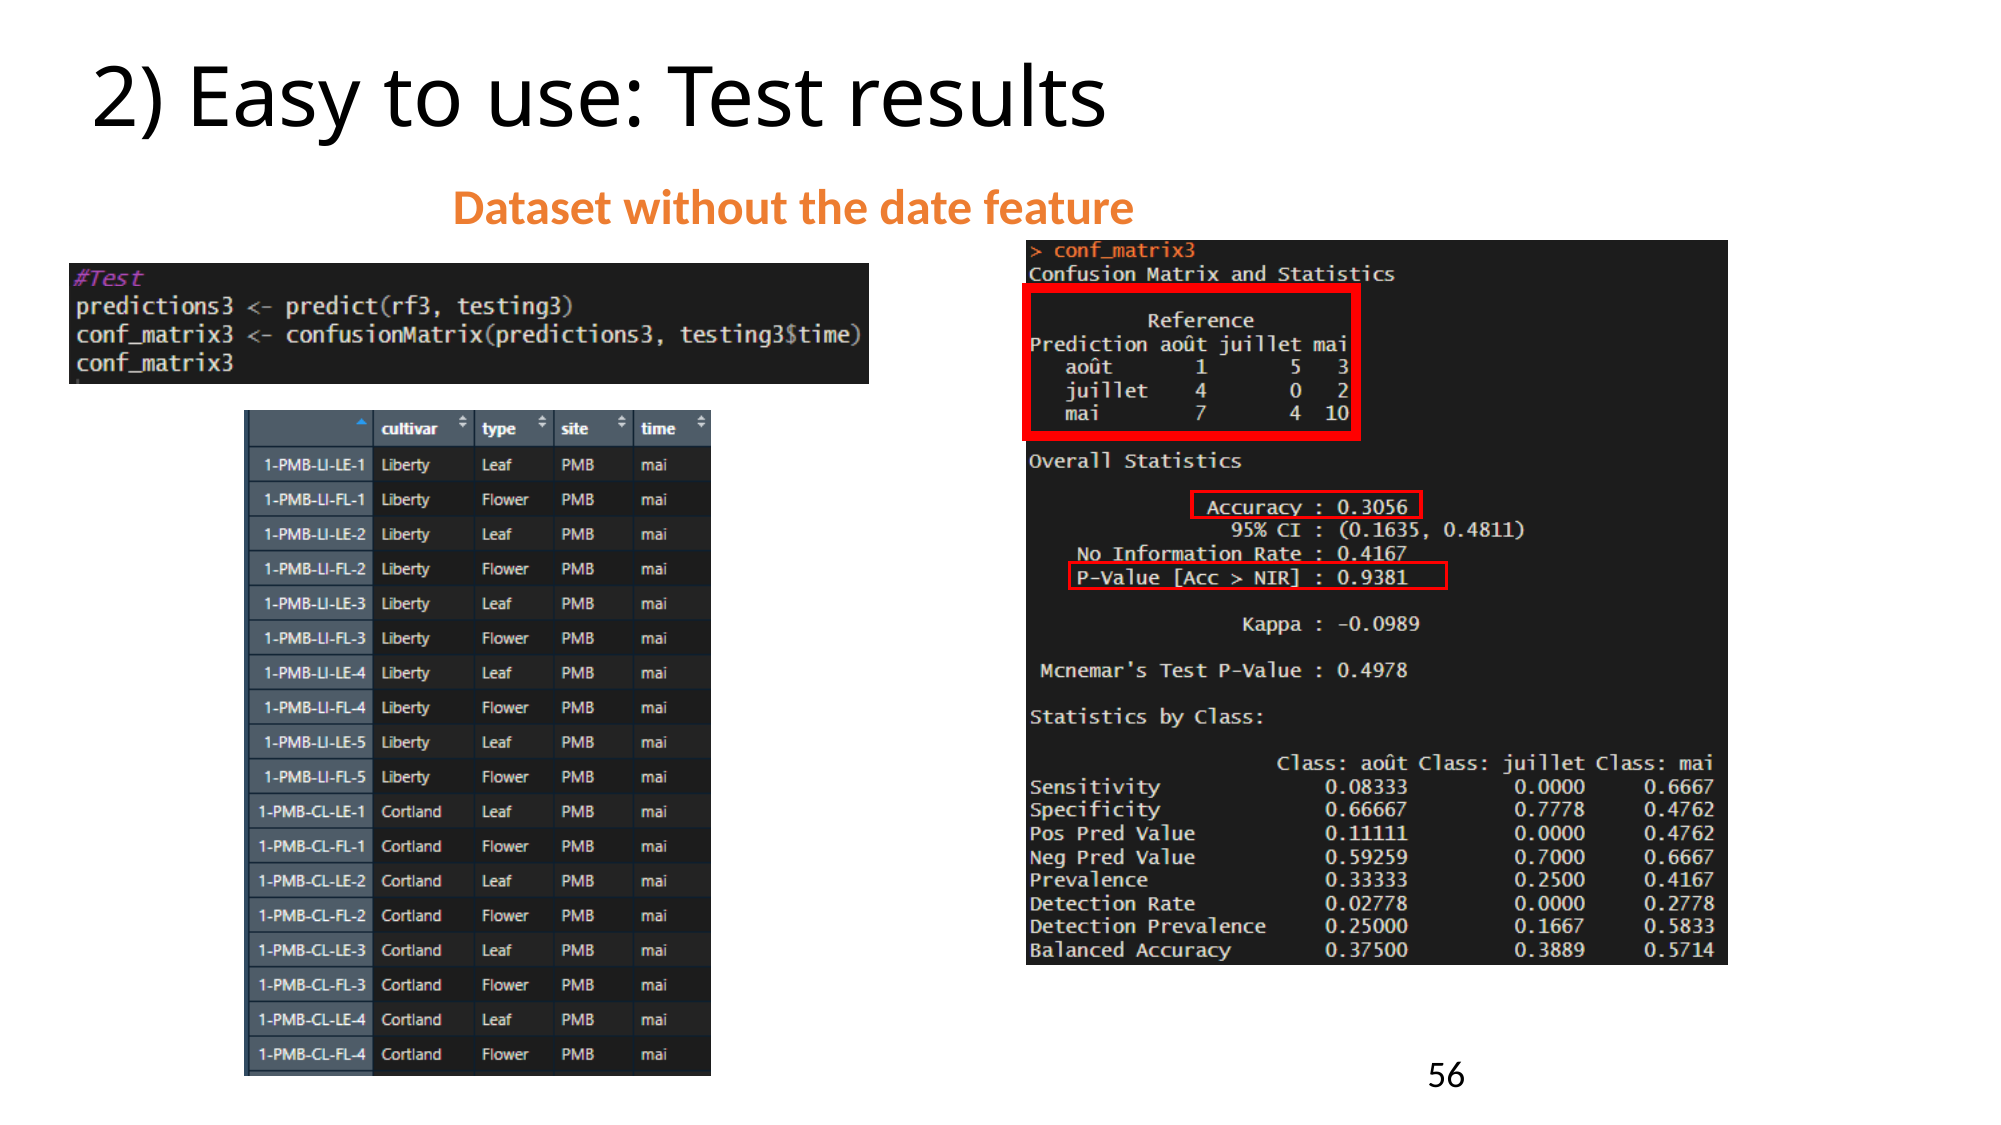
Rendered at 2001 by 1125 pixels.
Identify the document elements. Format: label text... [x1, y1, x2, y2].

text_box Dataset without the date feature [438, 166, 1200, 243]
text_box 2) Easy to use: Test results [76, 35, 1156, 152]
picture [69, 263, 869, 286]
picture [1031, 293, 1351, 431]
picture [69, 287, 869, 384]
text_box [1412, 1042, 1863, 1103]
picture [1026, 240, 1728, 965]
picture [244, 410, 711, 1076]
